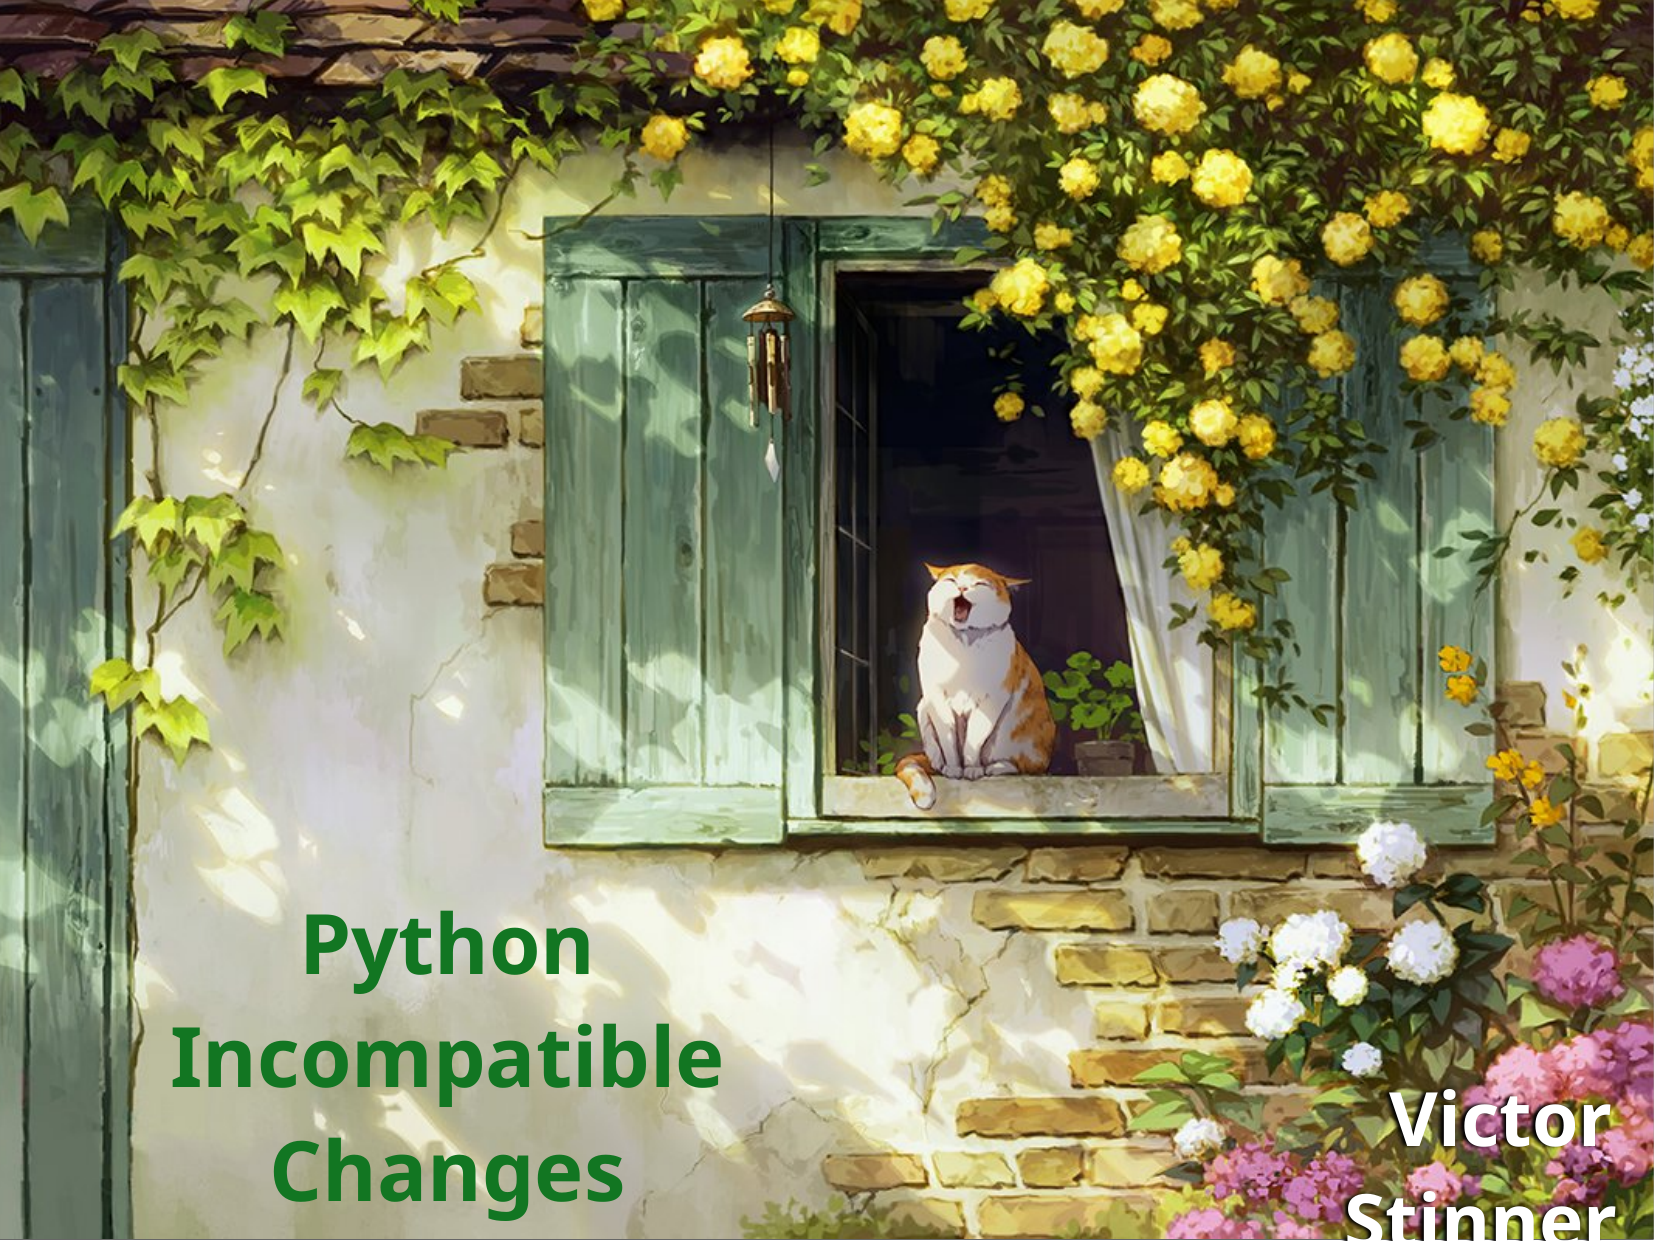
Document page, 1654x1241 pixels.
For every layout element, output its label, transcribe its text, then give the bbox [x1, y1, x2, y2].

picture [1485, 1233, 1494, 1240]
picture [1381, 1233, 1391, 1240]
picture [0, 0, 1654, 1240]
picture [1403, 1233, 1422, 1240]
picture [1435, 1233, 1445, 1240]
text_box Python Incompatible Changes [60, 885, 836, 1164]
picture [1600, 1233, 1654, 1240]
picture [1458, 1233, 1472, 1240]
picture [1507, 1233, 1521, 1240]
text_box Victor Stinner [1310, 1065, 1654, 1233]
picture [1534, 1233, 1544, 1240]
picture [1554, 1233, 1588, 1240]
